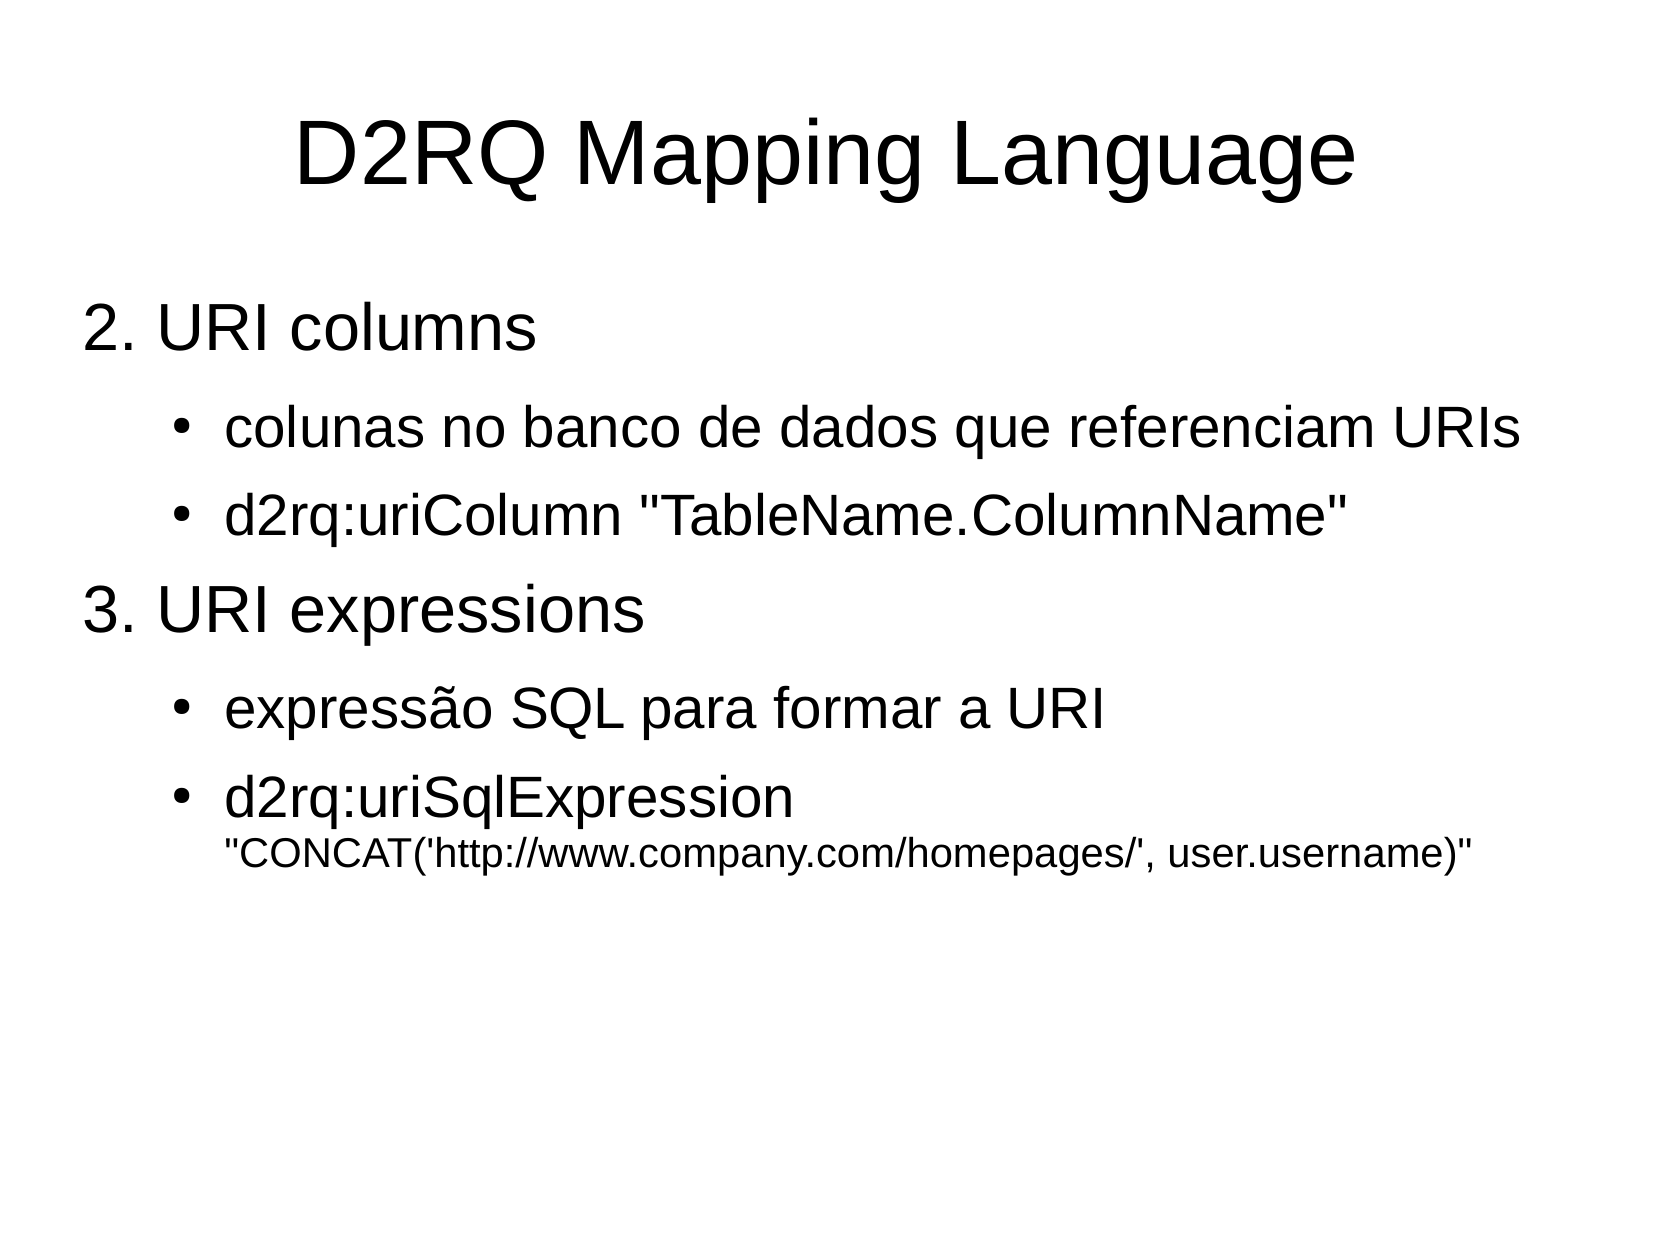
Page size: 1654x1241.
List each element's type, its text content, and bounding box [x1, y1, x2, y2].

list 2. URI columns colunas no banco de dados que referenciam URIs d2rq:uriColumn "TableName.ColumnName" 3. URI expressions expressão SQL para formar a URI d2rq:uriSqlExpression "CONCAT('http://www.company.com/homepages/', user.username)" [82, 290, 1571, 1094]
title D2RQ Mapping Language [82, 56, 1571, 250]
